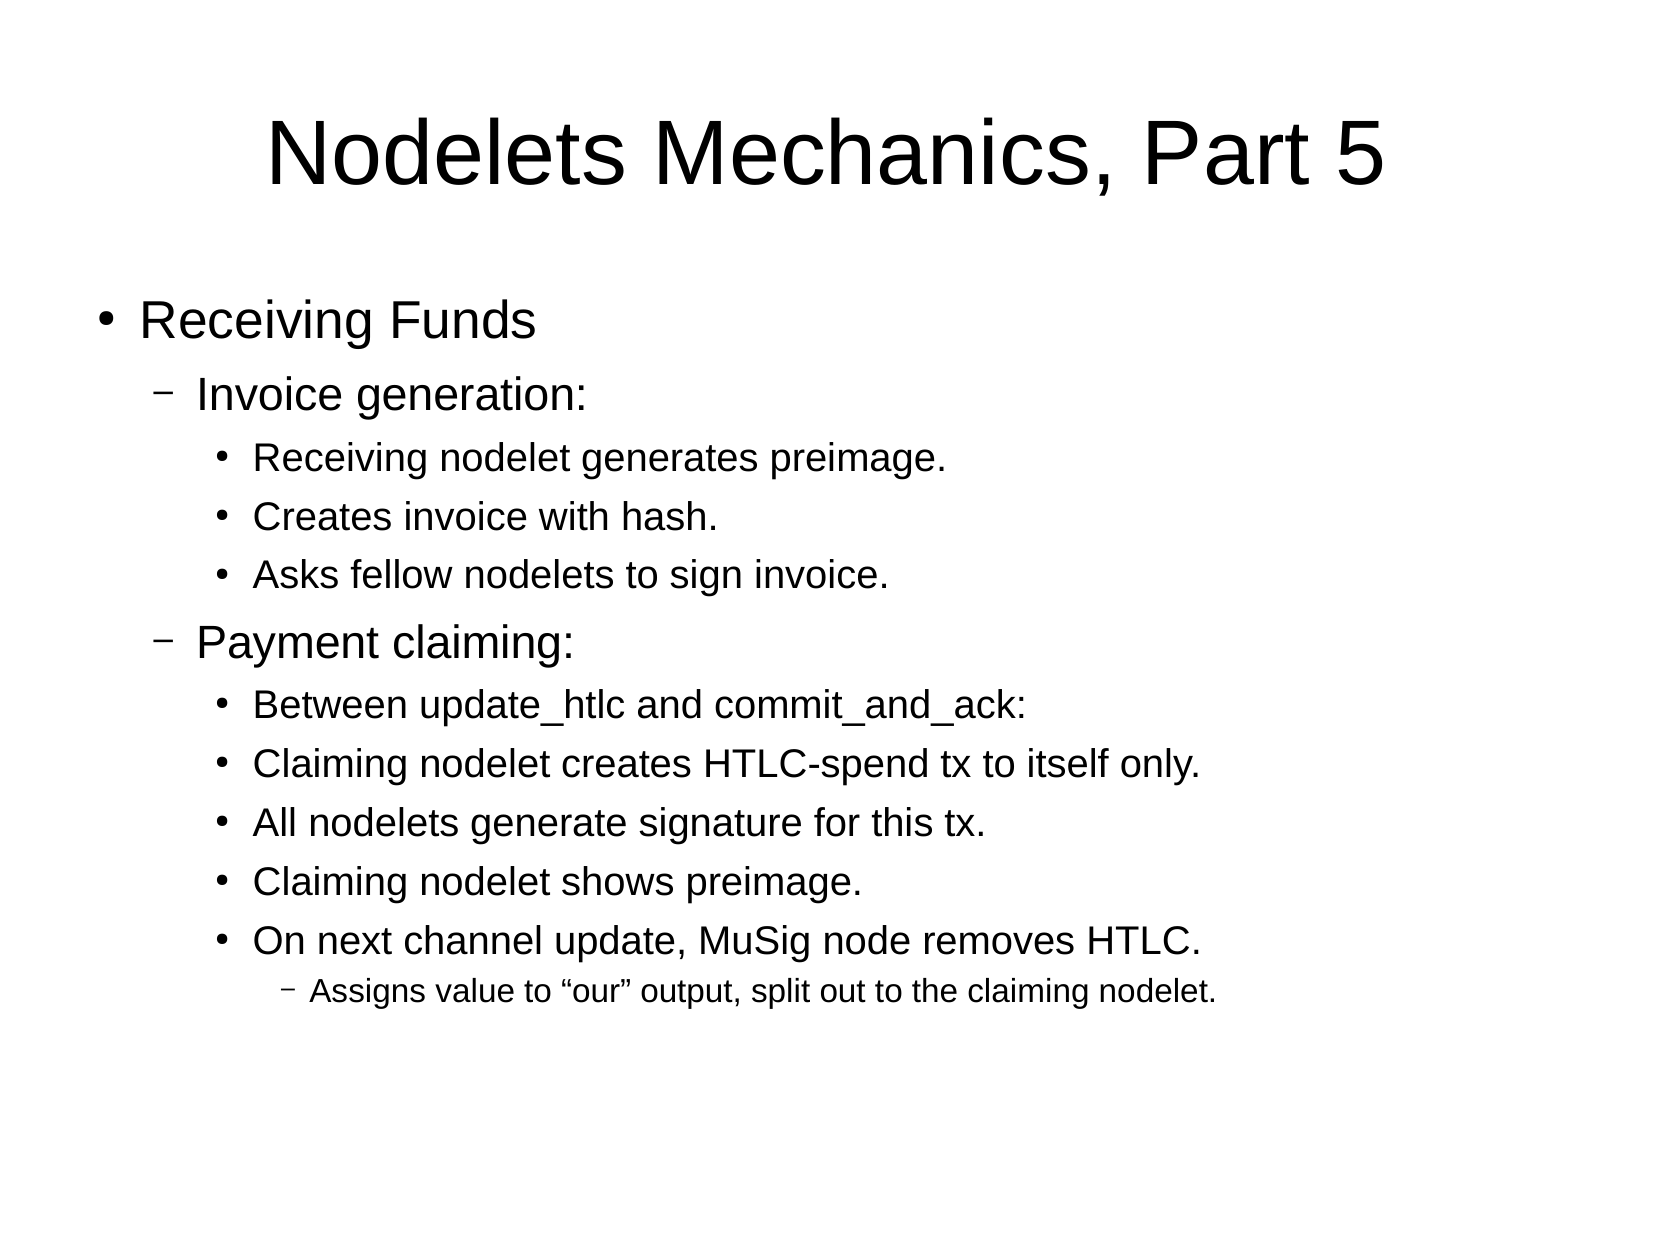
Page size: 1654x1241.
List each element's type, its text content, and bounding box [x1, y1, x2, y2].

title Nodelets Mechanics, Part 5 [82, 49, 1571, 257]
list Receiving Funds Invoice generation: Receiving nodelet generates preimage. Creates invoice with hash. Asks fellow nodelets to sign invoice. Payment claiming: Between update_htlc and commit_and_ack: Claiming nodelet creates HTLC-spend tx to itself only. All nodelets generate signature for this tx. Claiming nodelet shows preimage. On next channel update, MuSig node removes HTLC. Assigns value to “our” output, split out to the claiming nodelet. [82, 290, 1571, 1010]
